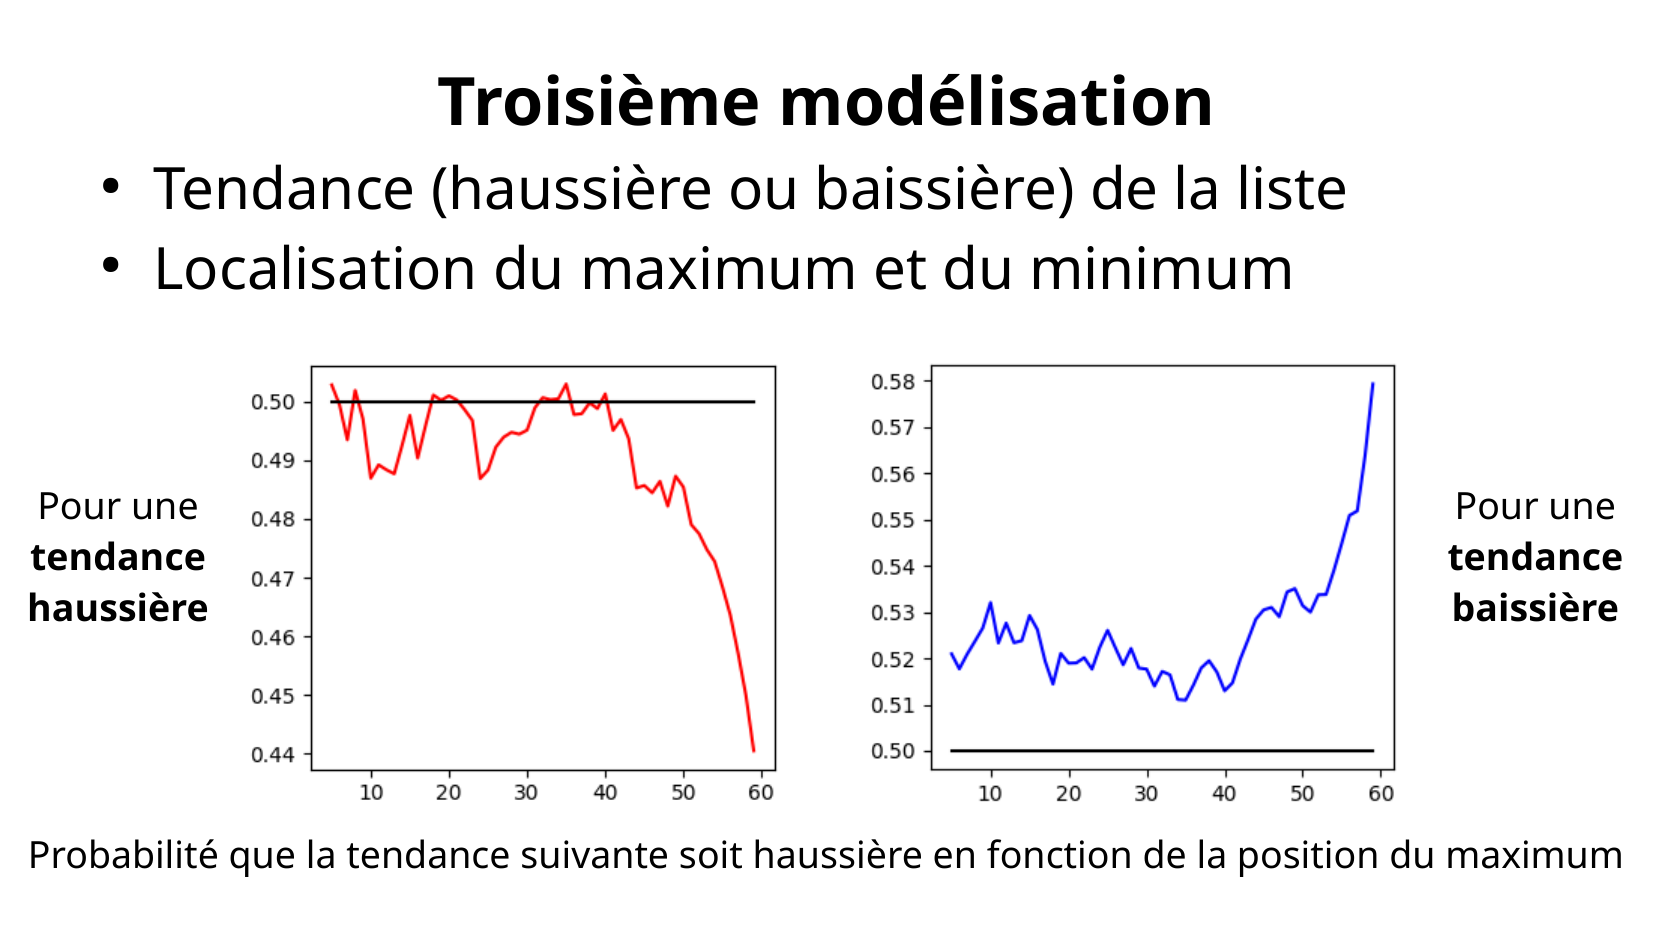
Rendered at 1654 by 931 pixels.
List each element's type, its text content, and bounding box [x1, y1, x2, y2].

text_box Pour une tendance haussière [0, 472, 237, 770]
picture [856, 354, 1418, 827]
picture [236, 354, 798, 821]
text_box Probabilité que la tendance suivante soit haussière en fonction de la position du maximum [0, 821, 1654, 931]
text_box Pour une tendance baissière [1417, 472, 1654, 713]
list Tendance (haussière ou baissière) de la liste Localisation du maximum et du minimum [82, 147, 1571, 687]
title Troisième modélisation [82, 21, 1571, 147]
